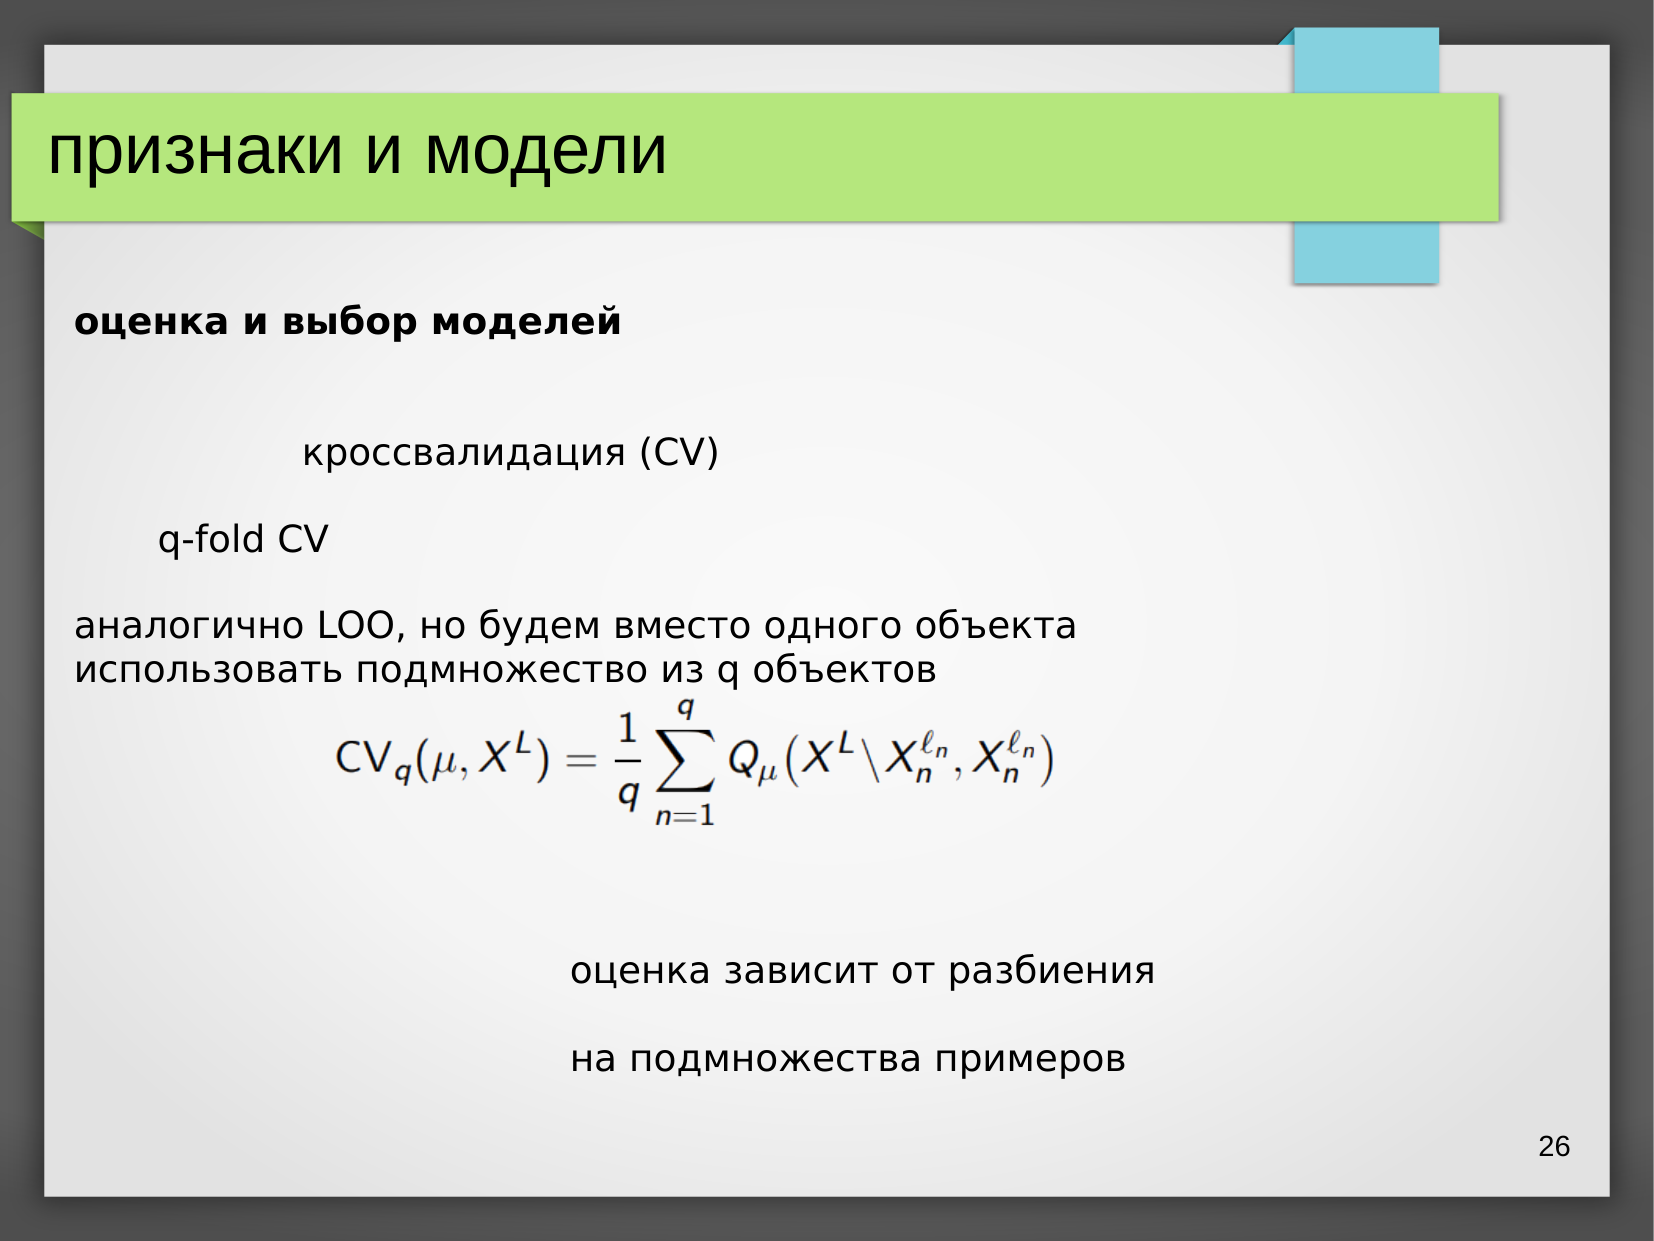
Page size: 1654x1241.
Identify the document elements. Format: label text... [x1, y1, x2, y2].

text_box оценка зависит от разбиения на подмножества примеров [555, 898, 1193, 1088]
title признаки и модели [47, 109, 1465, 189]
picture [0, 0, 1654, 1241]
text_box оценка и выбор моделей кроссвалидация (CV) q-fold CV аналогично LOO, но будем вместо одного объекта использовать подмножество из q объектов [59, 248, 1182, 699]
